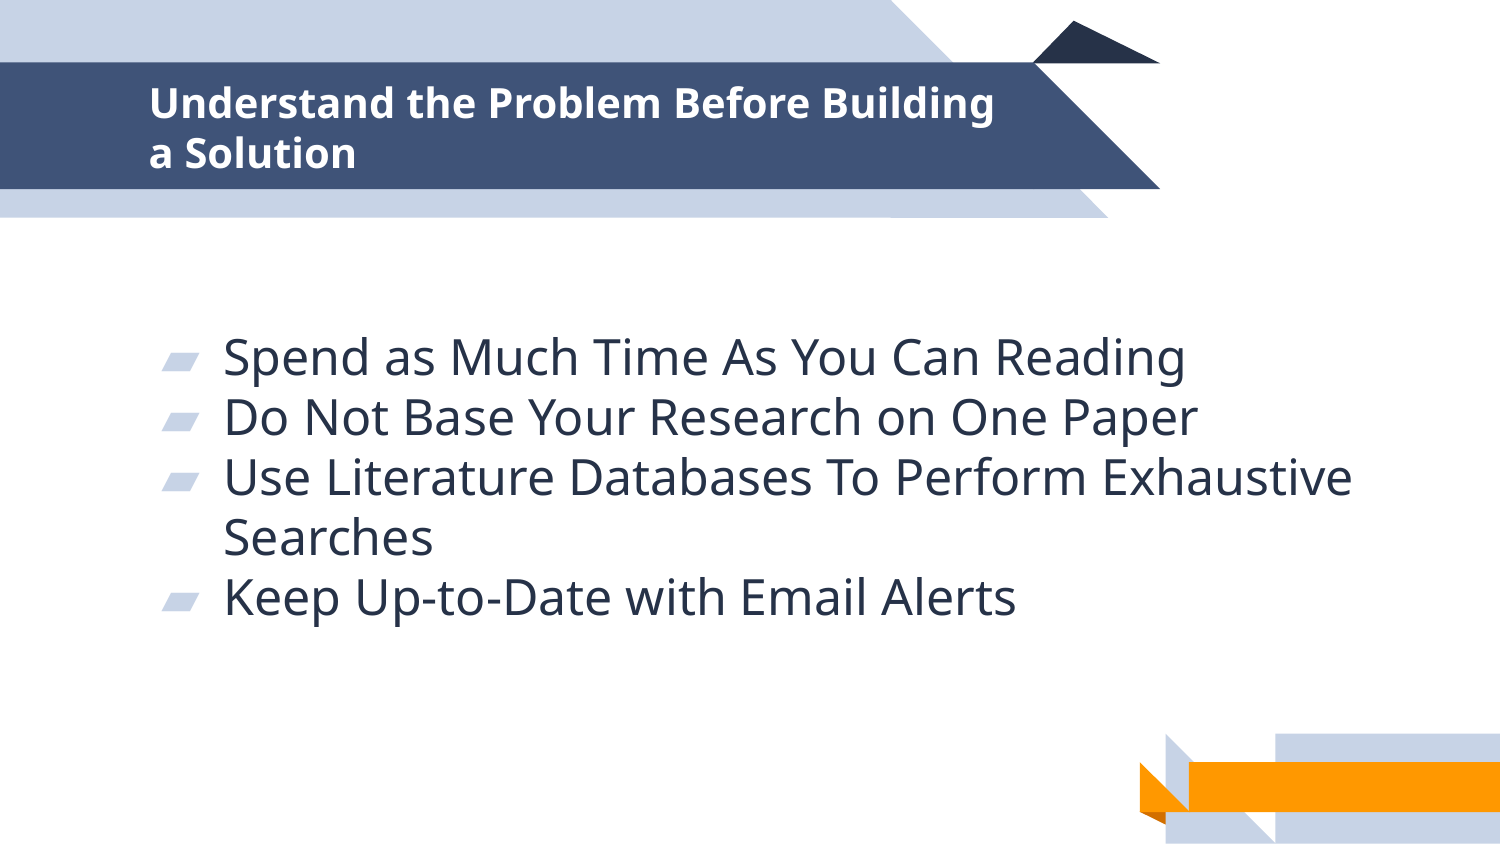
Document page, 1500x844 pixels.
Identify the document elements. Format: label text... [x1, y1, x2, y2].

list Spend as Much Time As You Can Reading Do Not Base Your Research on One Paper Use Literature Databases To Perform Exhaustive Searches Keep Up-to-Date with Email Alerts [133, 217, 1410, 734]
title Understand the Problem Before Building a Solution [133, 64, 1035, 190]
